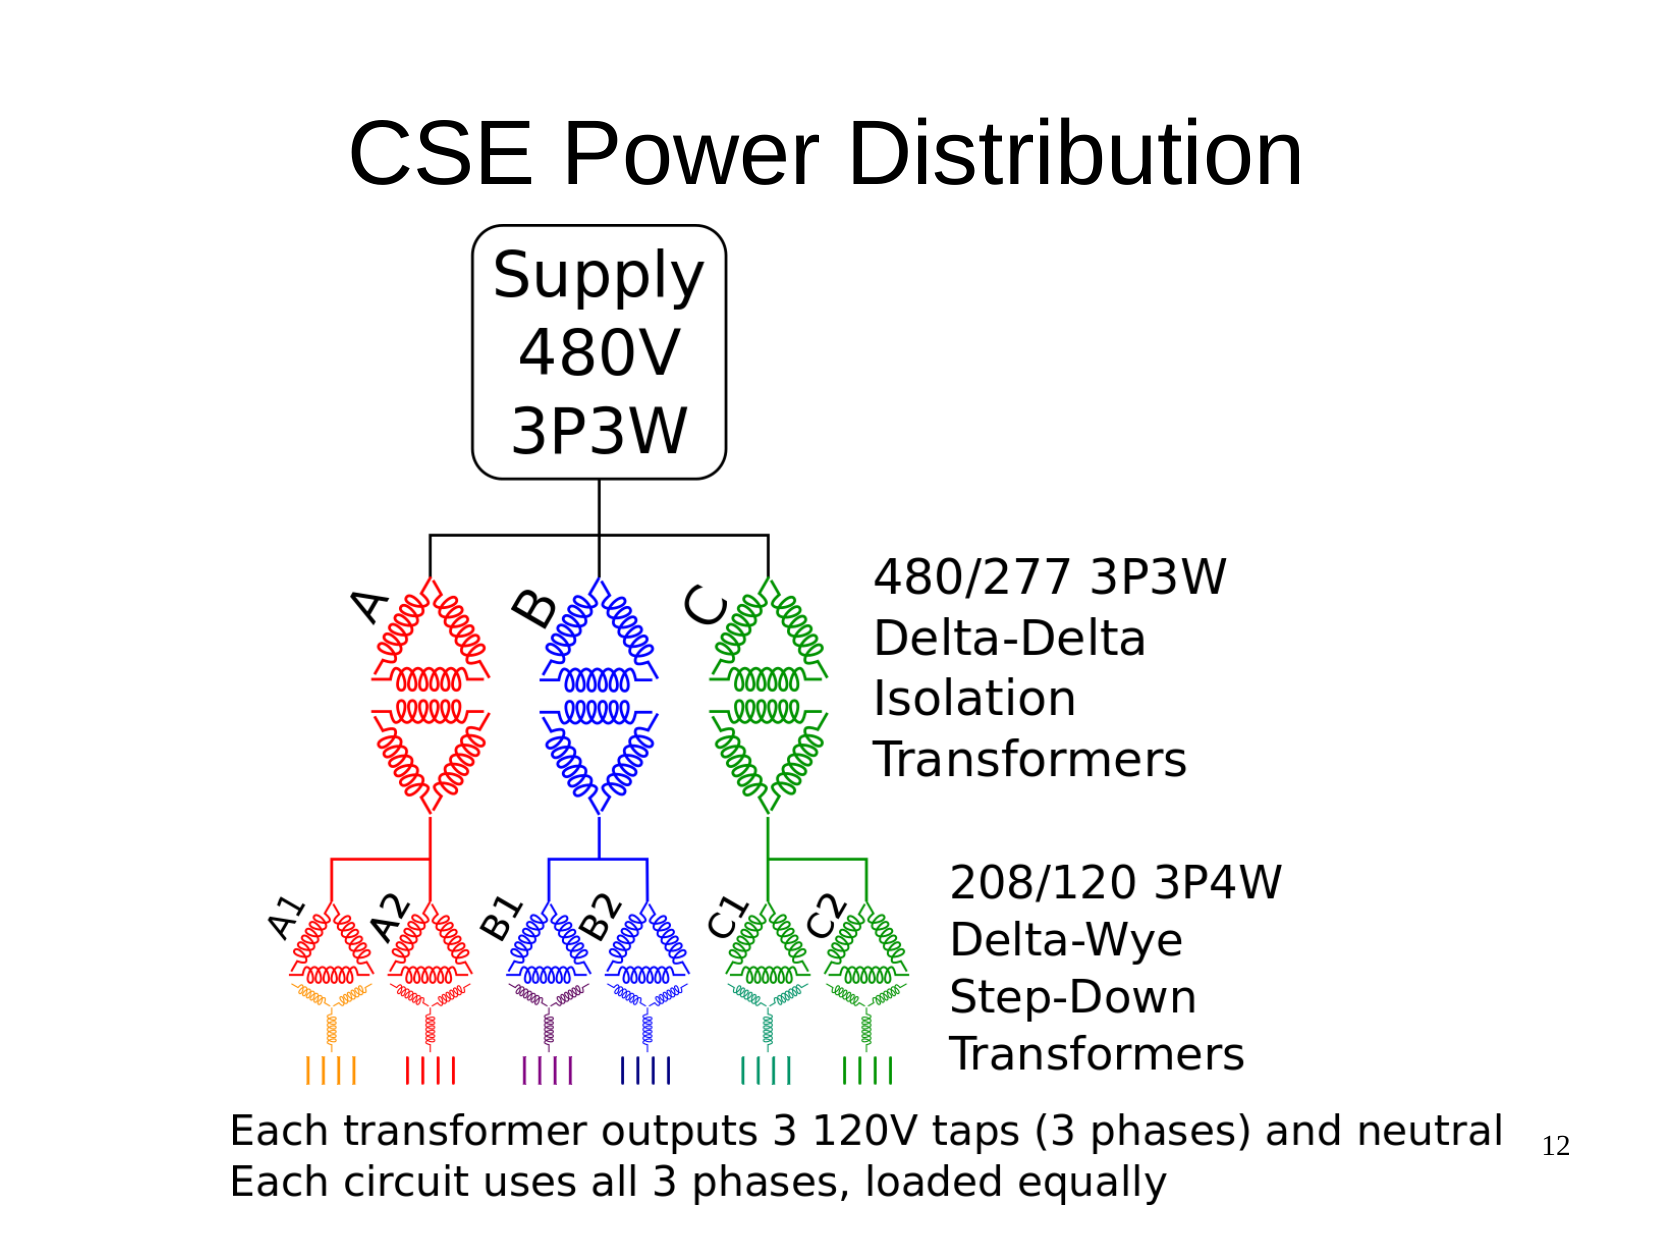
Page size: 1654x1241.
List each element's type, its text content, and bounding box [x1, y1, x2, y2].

picture [233, 224, 1501, 1205]
title CSE Power Distribution [82, 56, 1571, 250]
